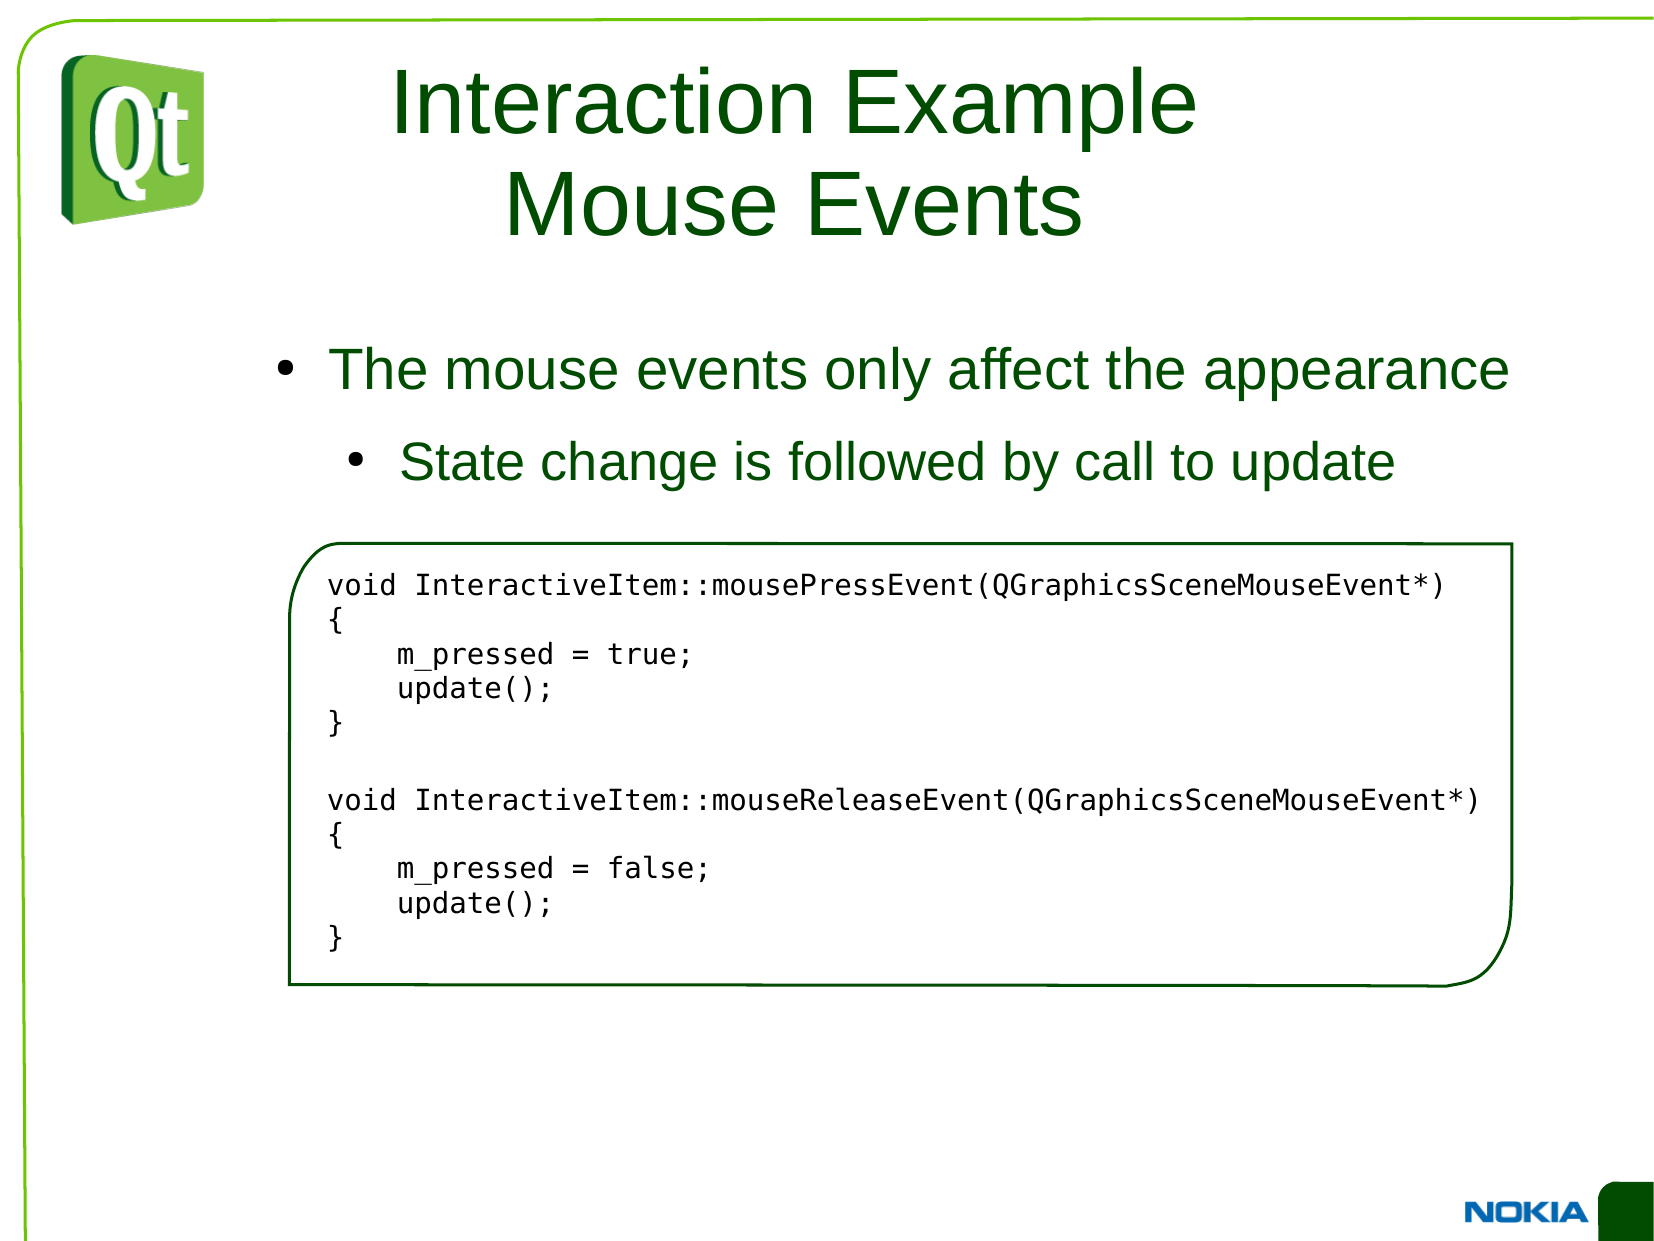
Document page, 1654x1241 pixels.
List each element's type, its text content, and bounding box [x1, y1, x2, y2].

picture [1465, 1201, 1589, 1223]
list The mouse events only affect the appearance State change is followed by call to update [257, 336, 1577, 1085]
picture [61, 55, 204, 225]
title Interaction Example Mouse Events [257, 50, 1333, 256]
text_box void InteractiveItem::mousePressEvent(QGraphicsSceneMouseEvent*) { m_pressed = true; update(); } void InteractiveItem::mouseReleaseEvent(QGraphicsSceneMouseEvent*) { m_pressed = false; update(); } [312, 561, 1565, 1039]
text_box void InteractiveItem::mousePressEvent(QGraphicsSceneMouseEvent*) { m_pressed = true; update(); } void InteractiveItem::mouseReleaseEvent(QGraphicsSceneMouseEvent*) { m_pressed = false; update(); } [312, 561, 1510, 984]
